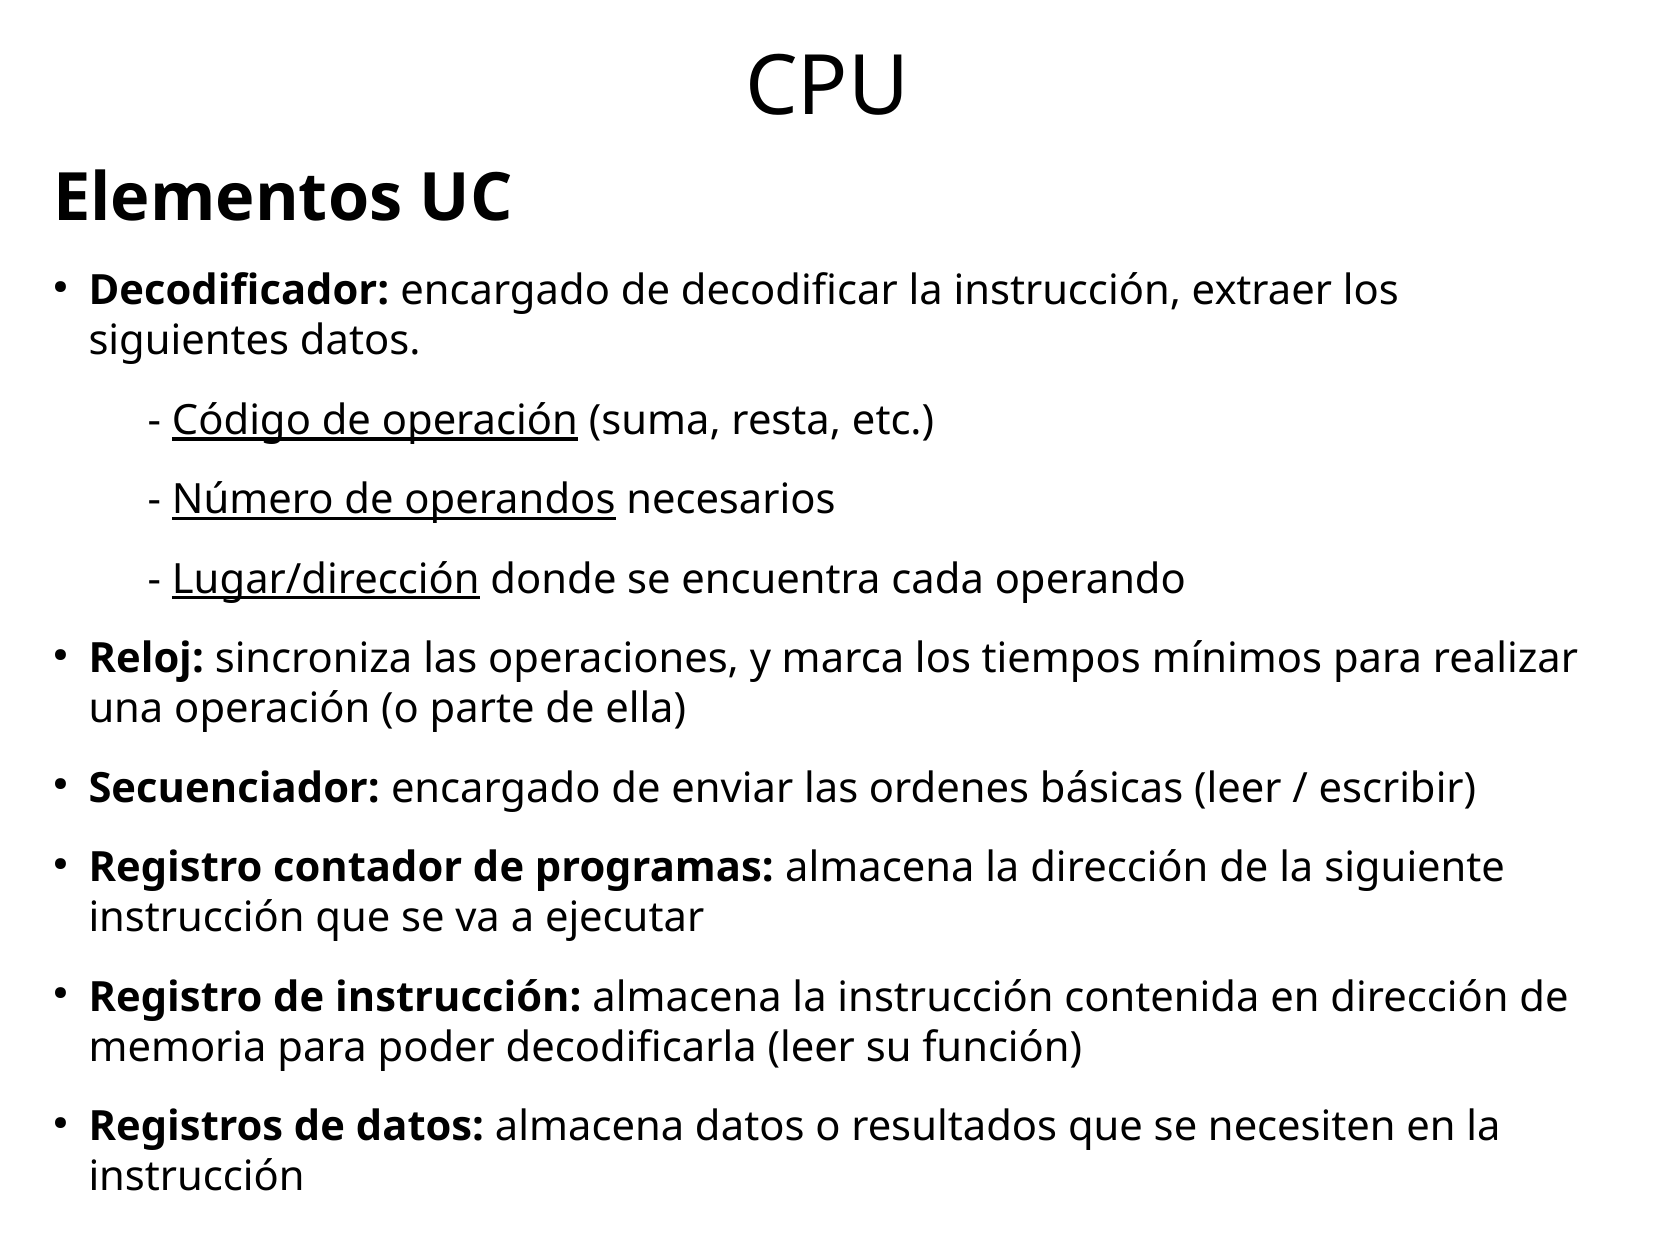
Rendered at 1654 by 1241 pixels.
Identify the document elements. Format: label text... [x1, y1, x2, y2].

subtitle Elementos UC Decodificador: encargado de decodificar la instrucción, extraer los siguientes datos. - Código de operación (suma, resta, etc.) - Número de operandos necesarios - Lugar/dirección donde se encuentra cada operando Reloj: sincroniza las operaciones, y marca los tiempos mínimos para realizar una operación (o parte de ella) Secuenciador: encargado de enviar las ordenes básicas (leer / escribir) Registro contador de programas: almacena la dirección de la siguiente instrucción que se va a ejecutar Registro de instrucción: almacena la instrucción contenida en dirección de memoria para poder decodificarla (leer su función) Registros de datos: almacena datos o resultados que se necesiten en la instrucción [53, 153, 1601, 1241]
title CPU [83, 0, 1572, 162]
